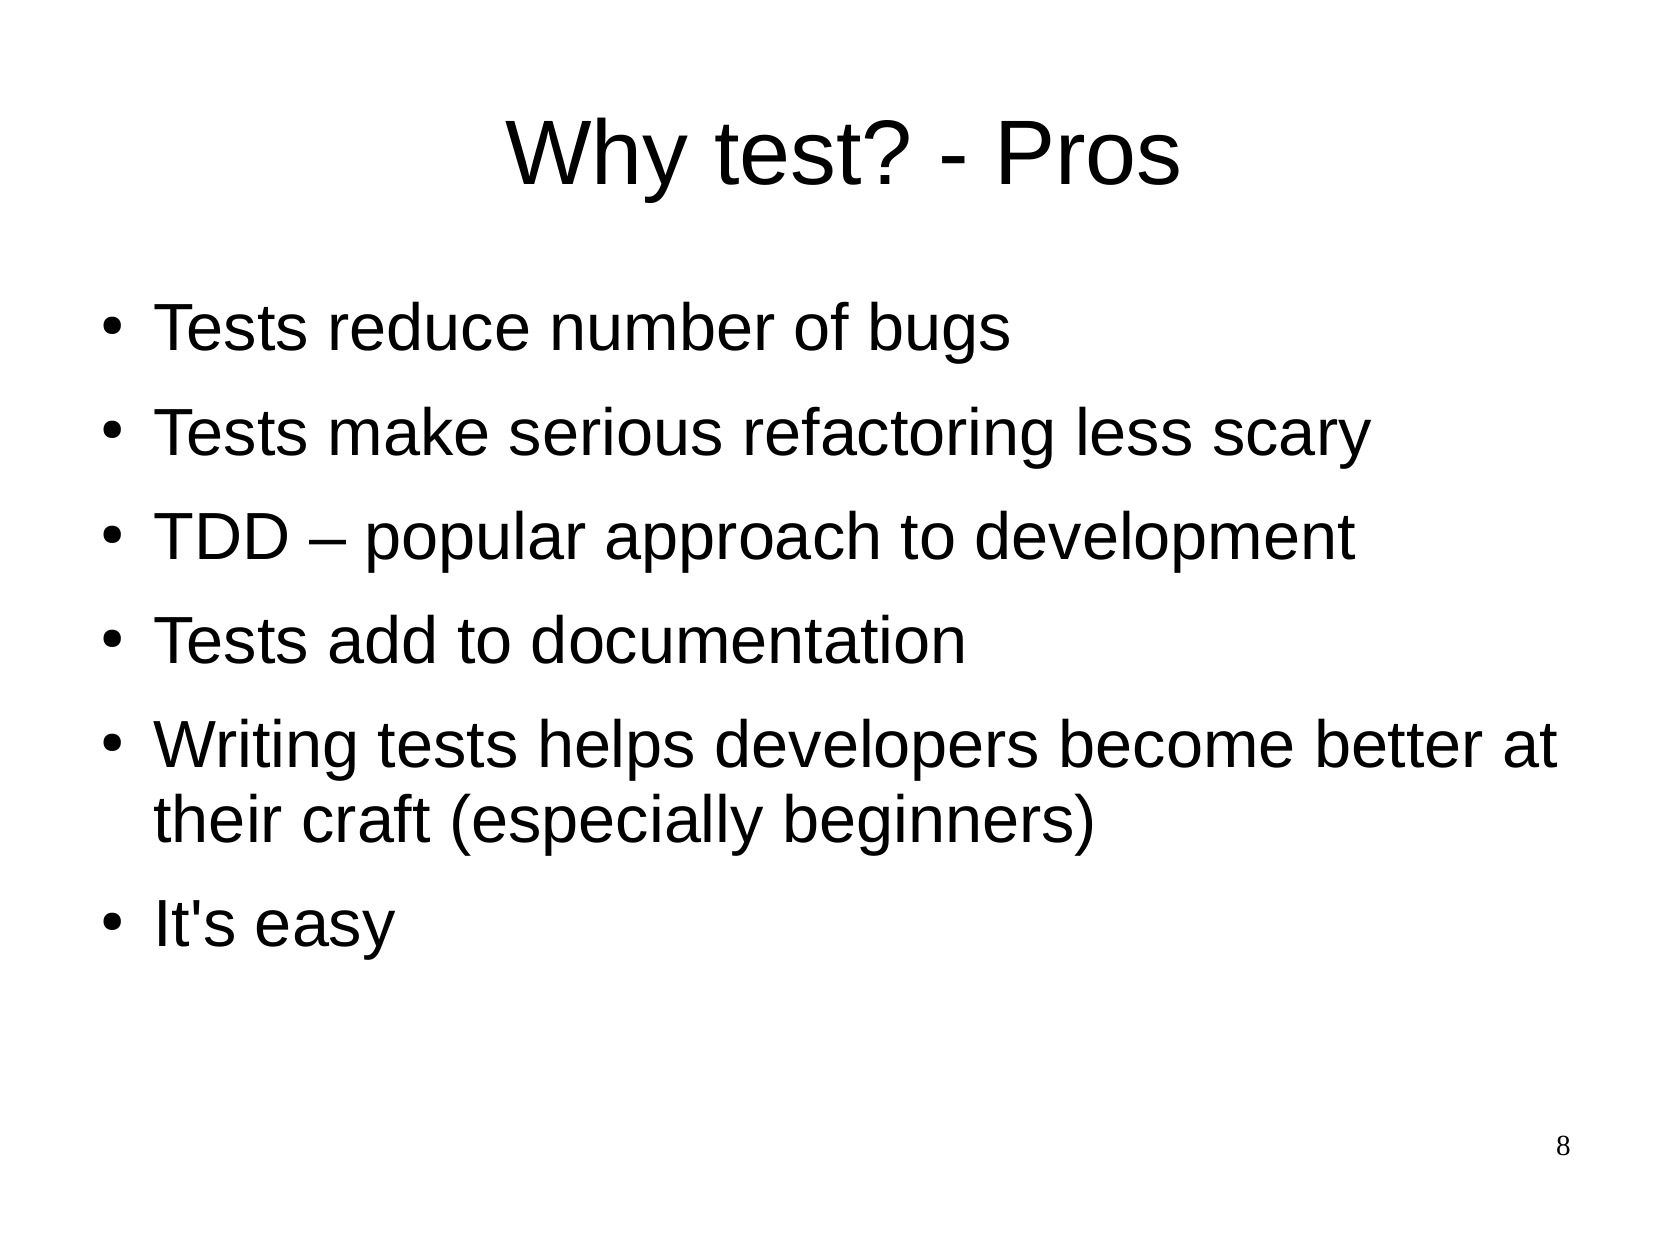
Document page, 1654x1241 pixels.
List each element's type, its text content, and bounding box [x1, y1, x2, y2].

list Tests reduce number of bugs Tests make serious refactoring less scary TDD – popular approach to development Tests add to documentation Writing tests helps developers become better at their craft (especially beginners) It's easy [82, 290, 1571, 1010]
title Why test? - Pros [82, 49, 1571, 257]
